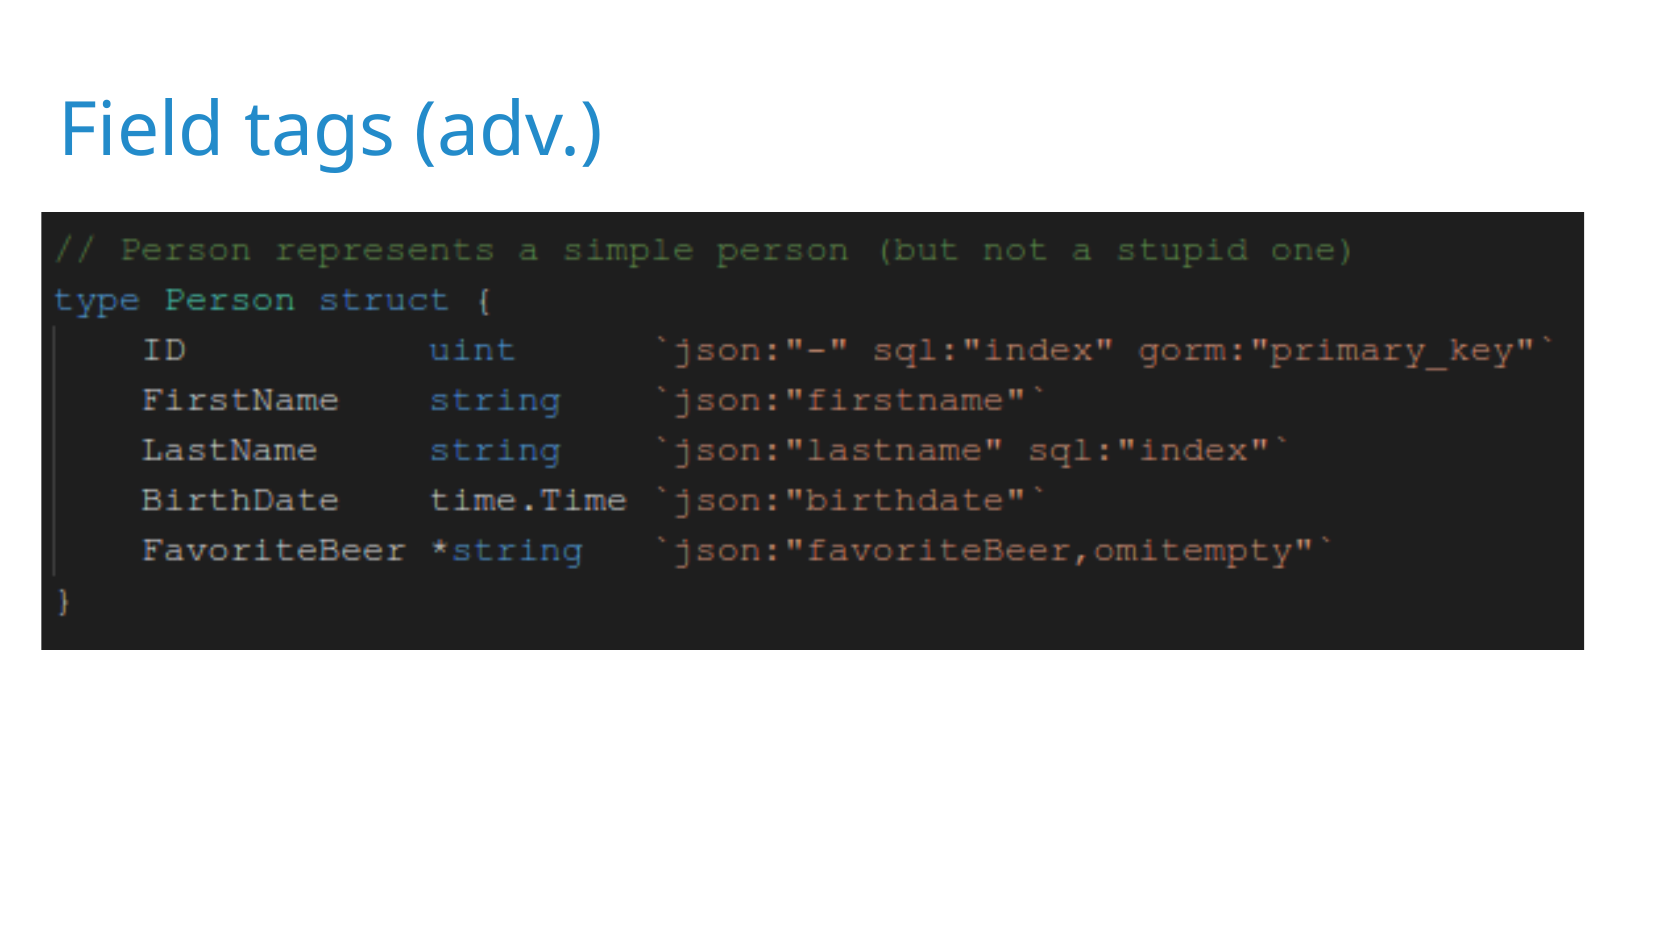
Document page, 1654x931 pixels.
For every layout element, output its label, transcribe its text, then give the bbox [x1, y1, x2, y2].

picture [41, 212, 1585, 650]
title Field tags (adv.) [59, 59, 1595, 178]
